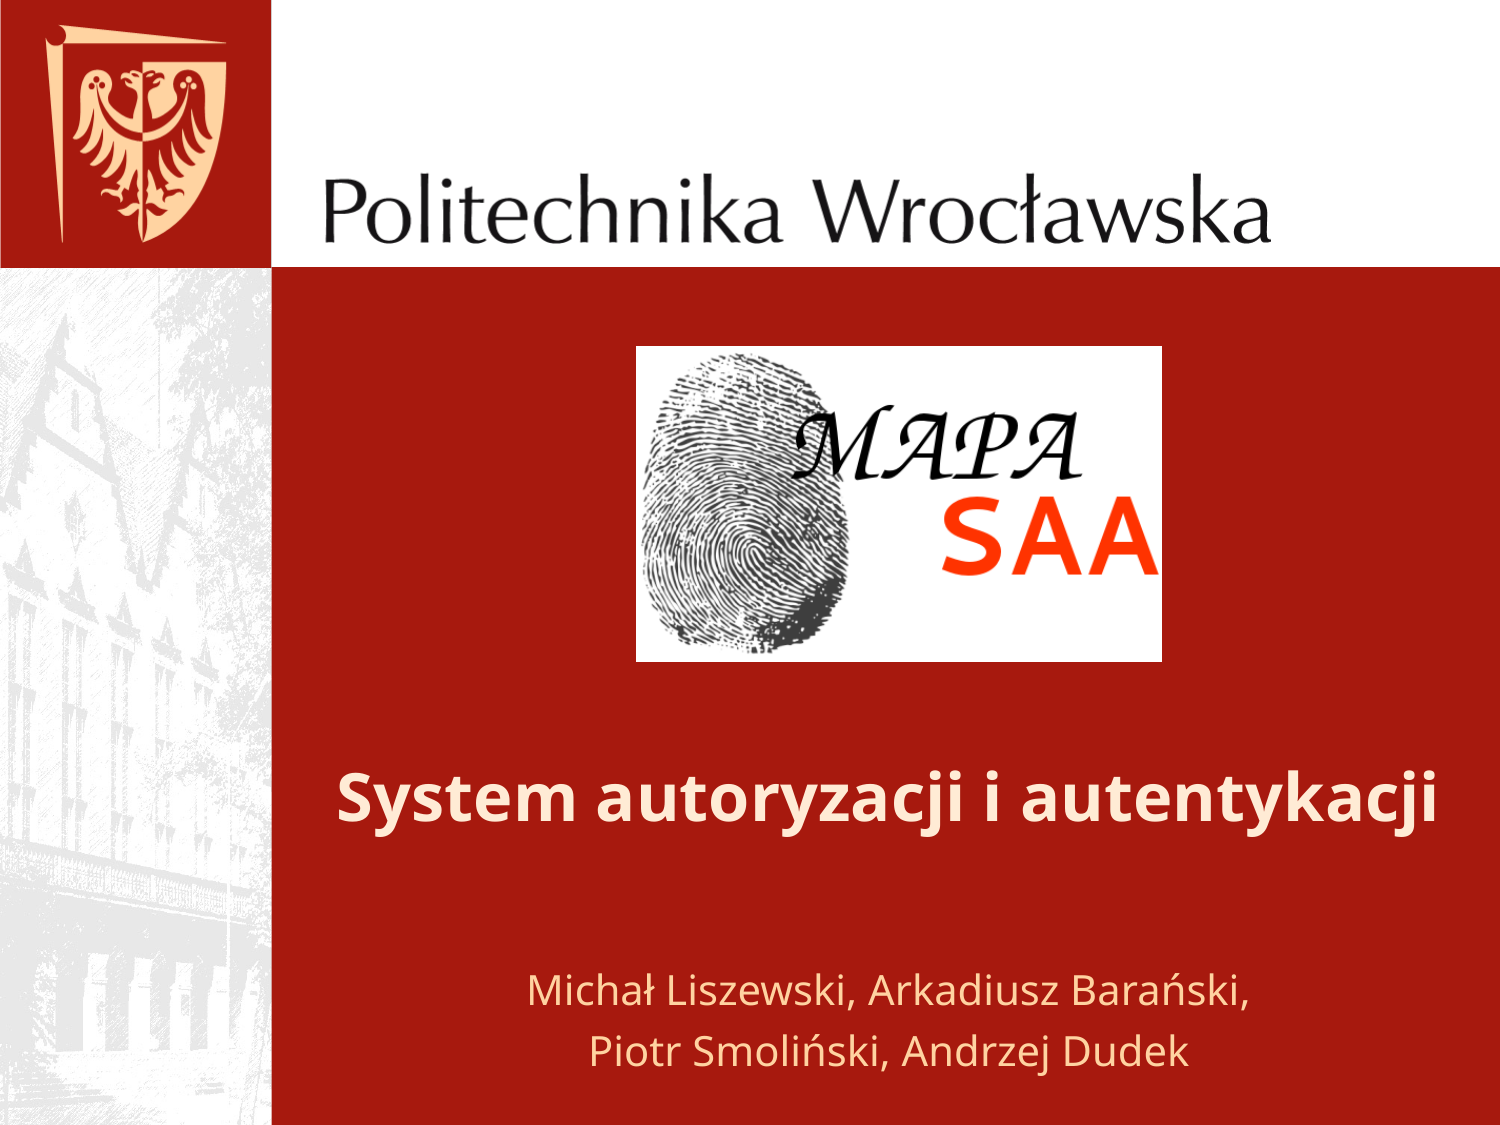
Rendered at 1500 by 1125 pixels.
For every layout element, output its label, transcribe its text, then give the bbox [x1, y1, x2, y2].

picture [636, 346, 1162, 662]
title System autoryzacji i autentykacji [307, 187, 1471, 843]
picture [0, 0, 1271, 1125]
subtitle Michał Liszewski, Arkadiusz Barański, Piotr Smoliński, Andrzej Dudek [307, 895, 1471, 1083]
